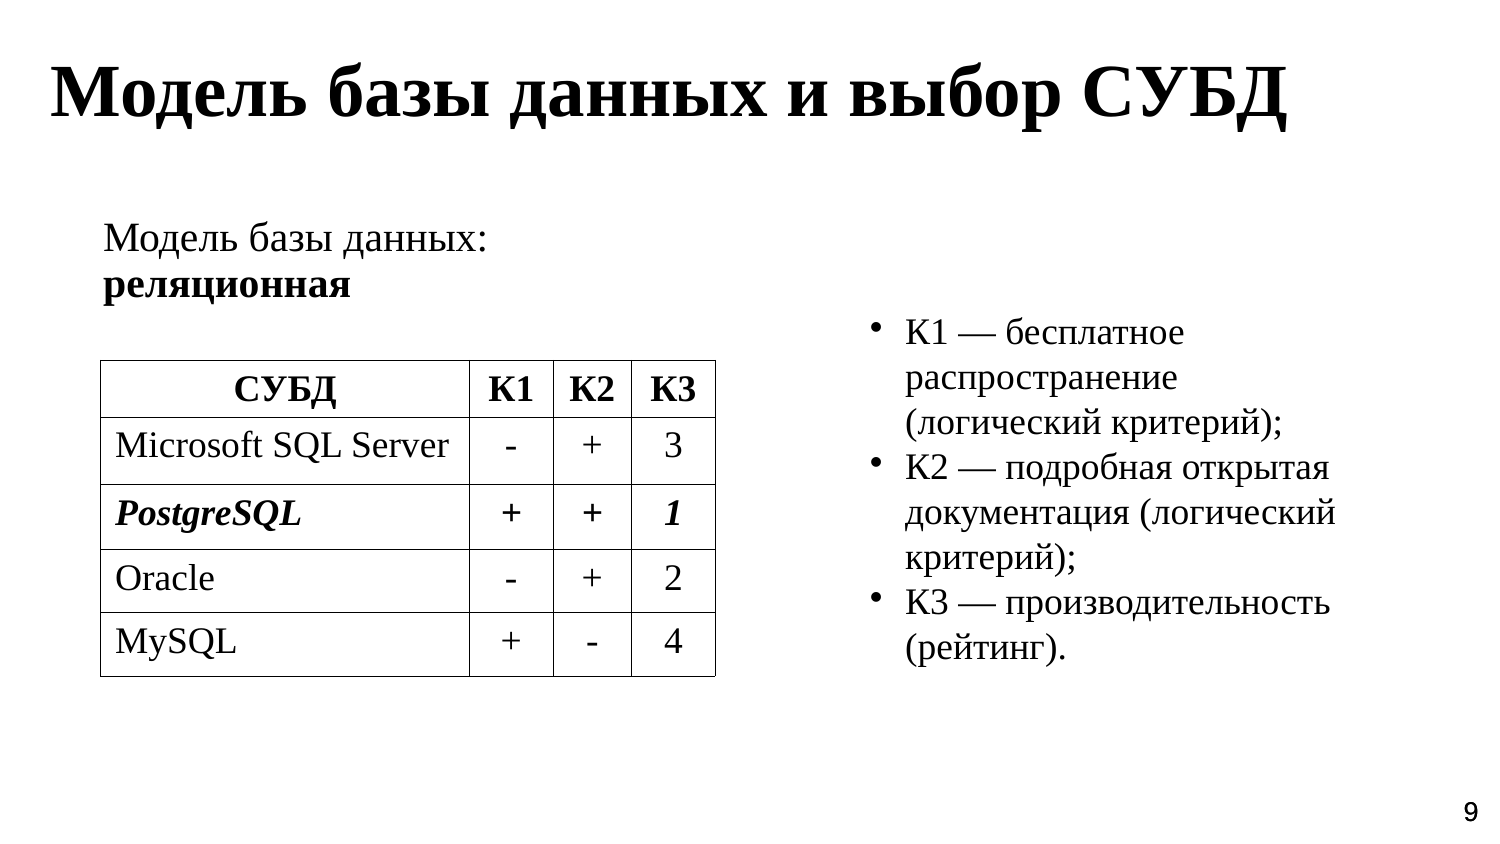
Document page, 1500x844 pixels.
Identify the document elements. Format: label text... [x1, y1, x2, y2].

table_cell - [554, 613, 631, 676]
table_cell + [470, 485, 553, 549]
table_cell 1 [632, 485, 715, 549]
table_cell + [554, 485, 631, 549]
text_box Модель базы данных и выбор СУБД [37, 37, 1418, 148]
table_header СУБД [101, 361, 469, 417]
table_cell MySQL [101, 613, 469, 676]
table_cell + [554, 550, 631, 612]
table_cell Microsoft SQL Server [101, 418, 469, 484]
table_header К2 [554, 361, 631, 417]
table_cell + [470, 613, 553, 676]
table_cell 3 [632, 418, 715, 484]
table_cell - [470, 418, 553, 484]
table_cell 2 [632, 550, 715, 612]
text_box К1 — бесплатное распространение (логический критерий); К2 — подробная открытая документация (логический критерий); К3 — производительность (рейтинг). [855, 265, 1388, 709]
table_cell + [554, 418, 631, 484]
table_cell 4 [632, 613, 715, 676]
table_cell PostgreSQL [101, 485, 469, 549]
table_cell Oracle [101, 550, 469, 612]
text_box Модель базы данных: реляционная [88, 206, 709, 314]
table_cell - [470, 550, 553, 612]
table_header К1 [470, 361, 553, 417]
table_header К3 [632, 361, 715, 417]
text_box <number> [1403, 778, 1494, 844]
